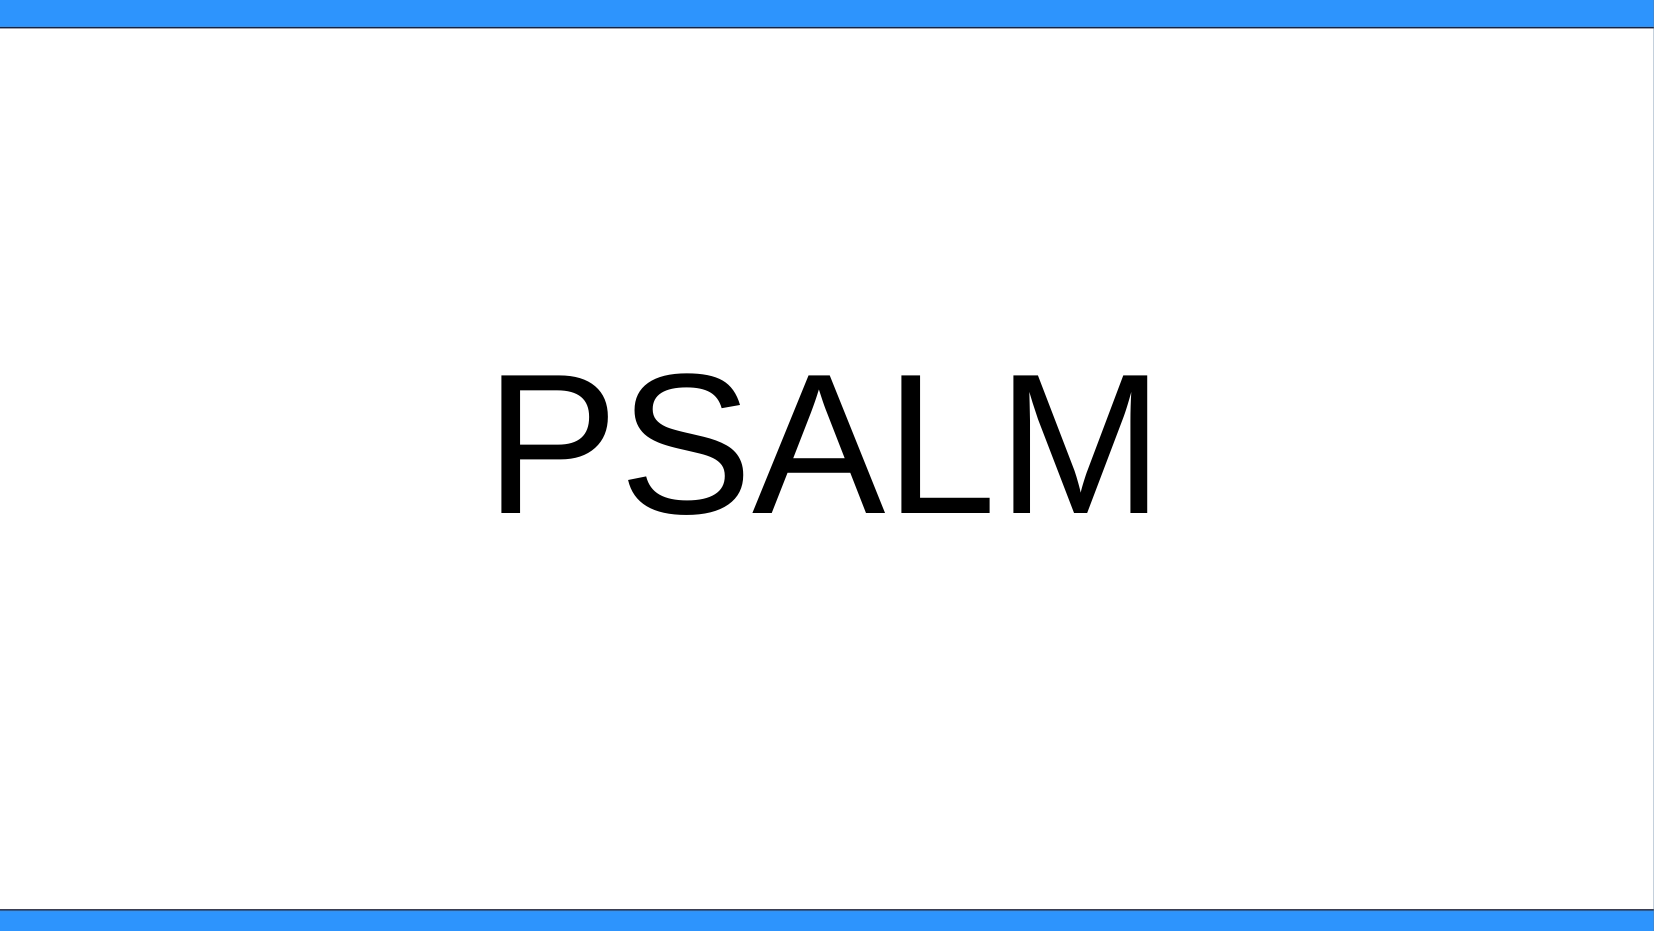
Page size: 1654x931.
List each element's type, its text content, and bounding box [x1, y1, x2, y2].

picture [0, 0, 1654, 931]
text_box PSALM [120, 213, 1531, 662]
